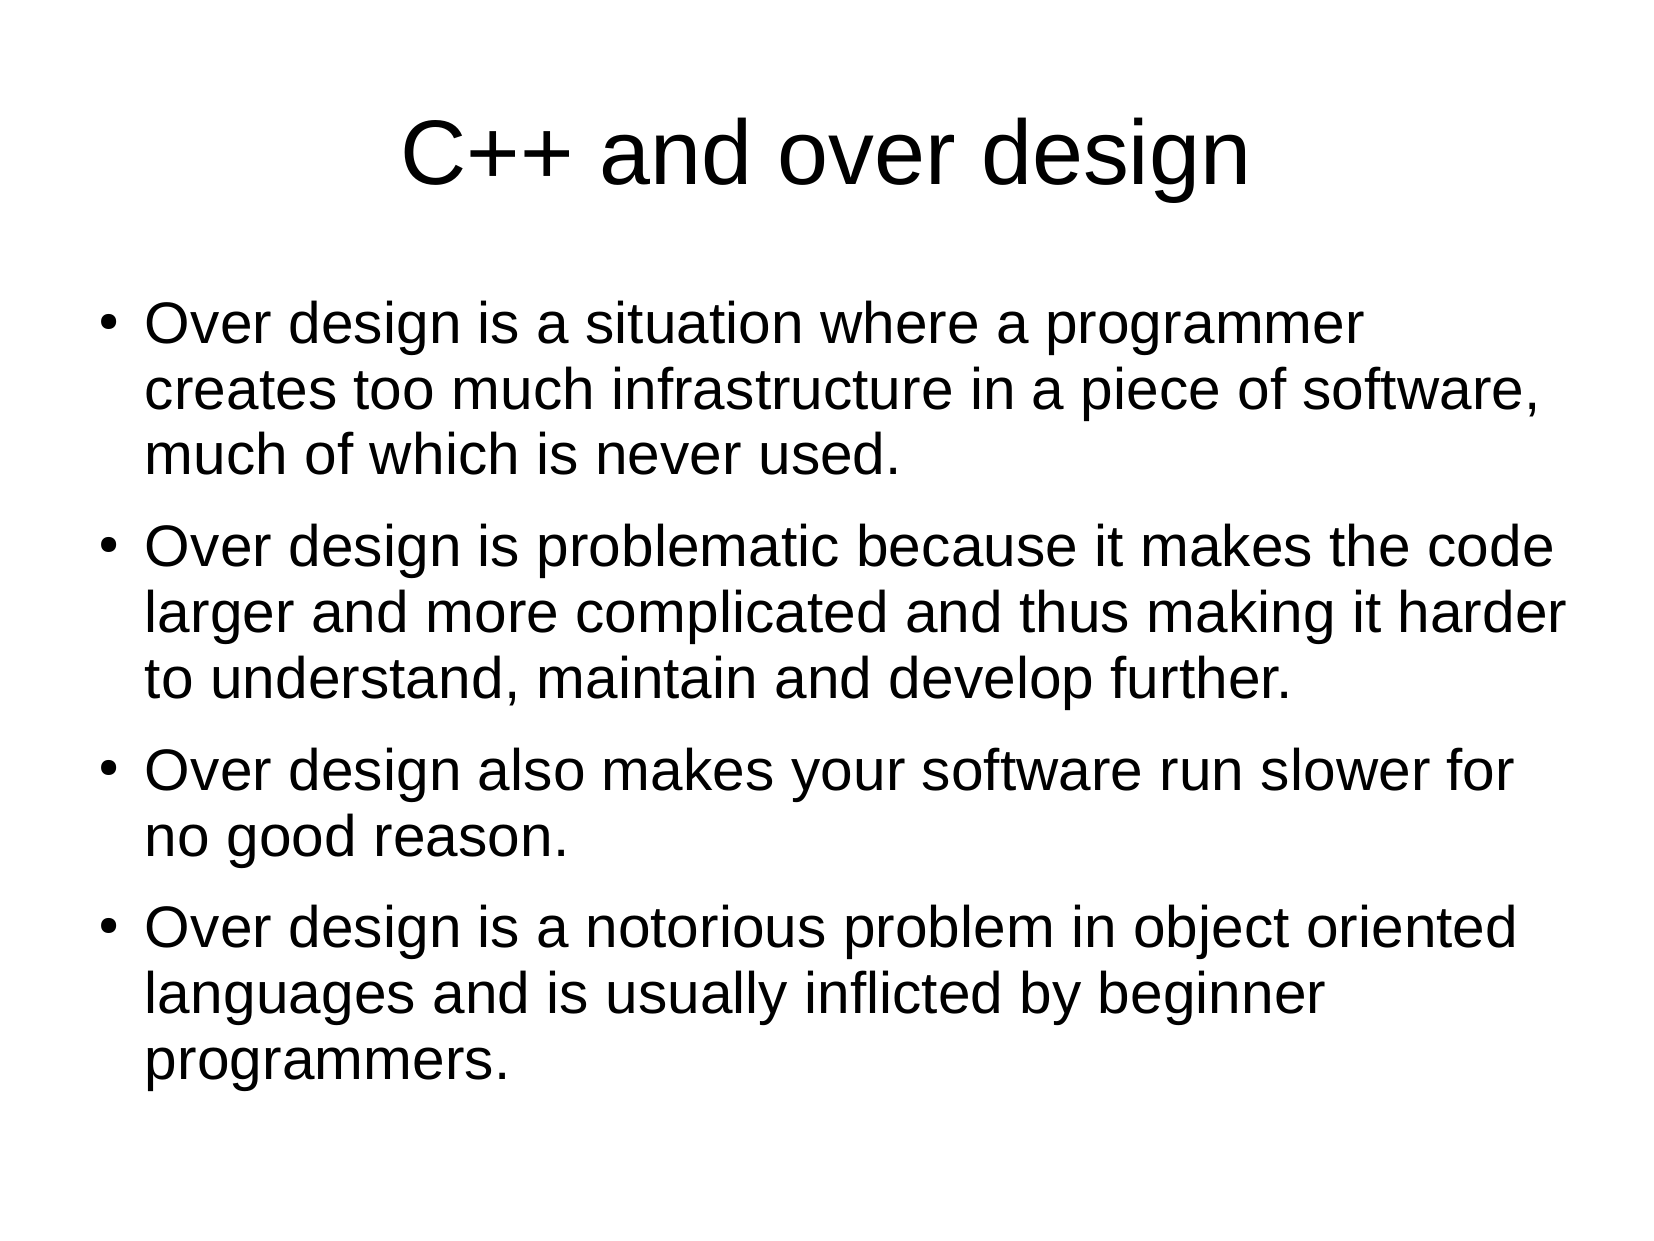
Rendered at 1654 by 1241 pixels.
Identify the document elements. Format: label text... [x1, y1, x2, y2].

list Over design is a situation where a programmer creates too much infrastructure in a piece of software, much of which is never used. Over design is problematic because it makes the code larger and more complicated and thus making it harder to understand, maintain and develop further. Over design also makes your software run slower for no good reason. Over design is a notorious problem in object oriented languages and is usually inflicted by beginner programmers. [82, 290, 1571, 1109]
title C++ and over design [82, 49, 1571, 257]
